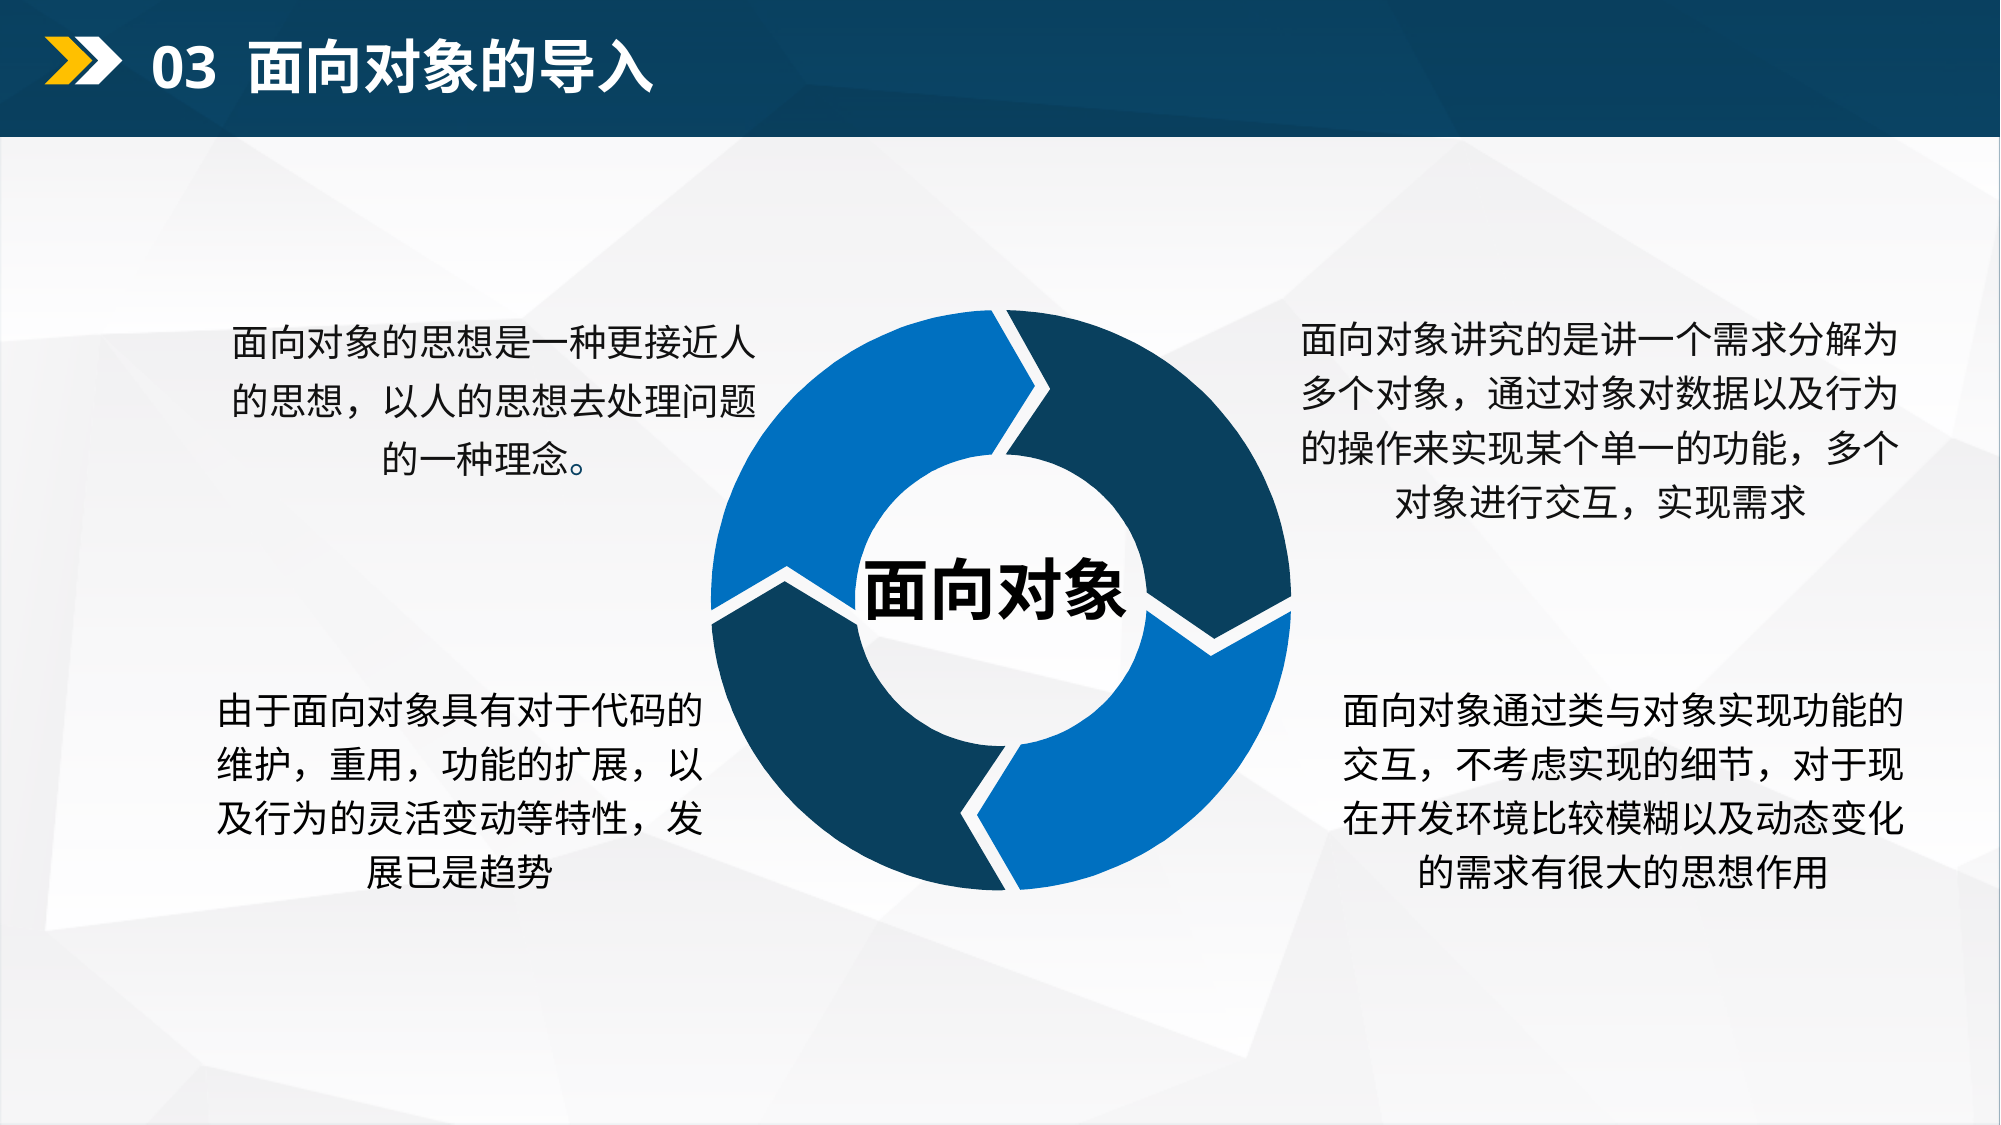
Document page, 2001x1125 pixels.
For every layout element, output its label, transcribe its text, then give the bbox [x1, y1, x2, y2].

text_box [977, 611, 1291, 890]
text_box 03 面向对象的导入 [136, 22, 670, 108]
text_box [44, 36, 93, 85]
text_box 面向对象的思想是一种更接近人的思想，以人的思想去处理问题的一种理念。 [206, 302, 783, 485]
text_box [710, 310, 1035, 611]
text_box 面向对象通过类与对象实现功能的交互，不考虑实现的细节，对于现在开发环境比较模糊以及动态变化的需求有很大的思想作用 [1311, 673, 1938, 911]
text_box [1005, 310, 1292, 639]
text_box 面向对象 [814, 542, 1179, 634]
text_box 由于面向对象具有对于代码的维护，重用，功能的扩展，以及行为的灵活变动等特性，发展已是趋势 [200, 673, 721, 911]
text_box [711, 581, 1006, 891]
text_box [74, 36, 123, 85]
text_box 面向对象讲究的是讲一个需求分解为多个对象，通过对象对数据以及行为的操作来实现某个单一的功能，多个对象进行交互，实现需求 [1275, 302, 1926, 540]
picture [0, 0, 2000, 1125]
